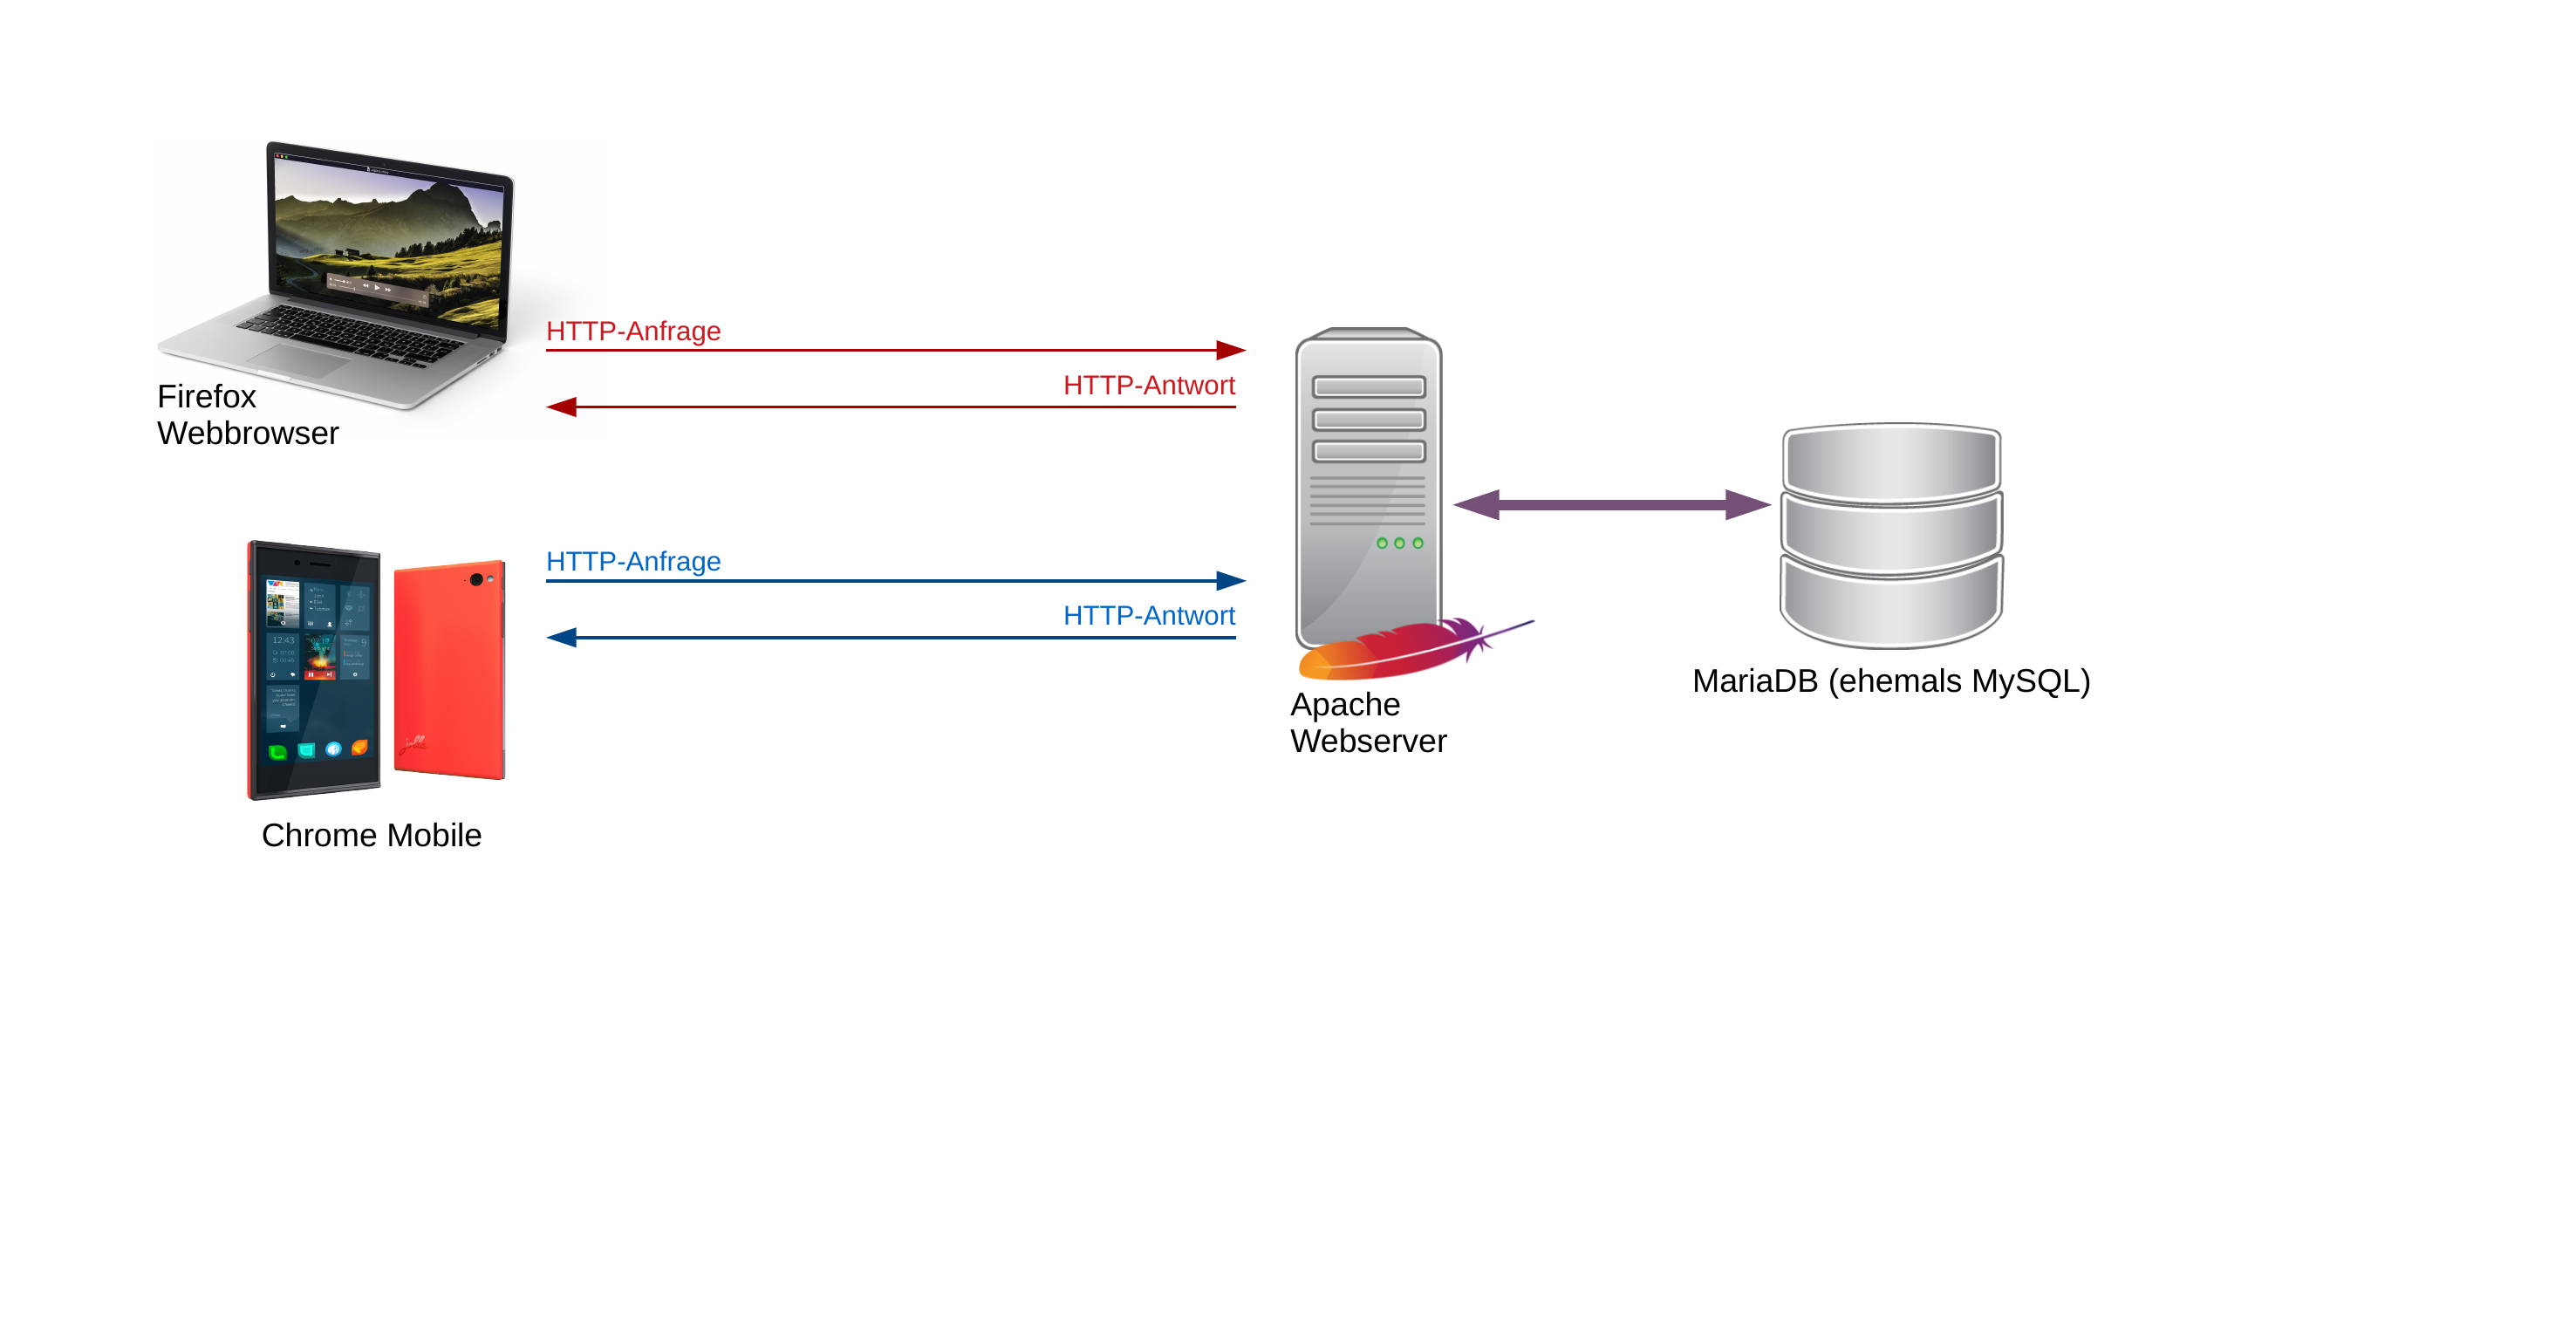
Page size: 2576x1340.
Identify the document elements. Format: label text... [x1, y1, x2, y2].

picture [1295, 327, 1535, 680]
picture [156, 140, 607, 434]
text_box HTTP-Anfrage [545, 309, 722, 352]
text_box HTTP-Antwort [1063, 363, 1237, 407]
text_box HTTP-Antwort [1063, 594, 1237, 638]
picture [1780, 422, 2005, 650]
text_box Apache Webserver [1277, 680, 1461, 767]
text_box MariaDB (ehemals MySQL) [1679, 656, 2105, 707]
text_box HTTP-Anfrage [545, 539, 722, 584]
picture [247, 540, 507, 801]
text_box Chrome Mobile [249, 810, 496, 861]
text_box Firefox Webbrowser [144, 372, 353, 459]
